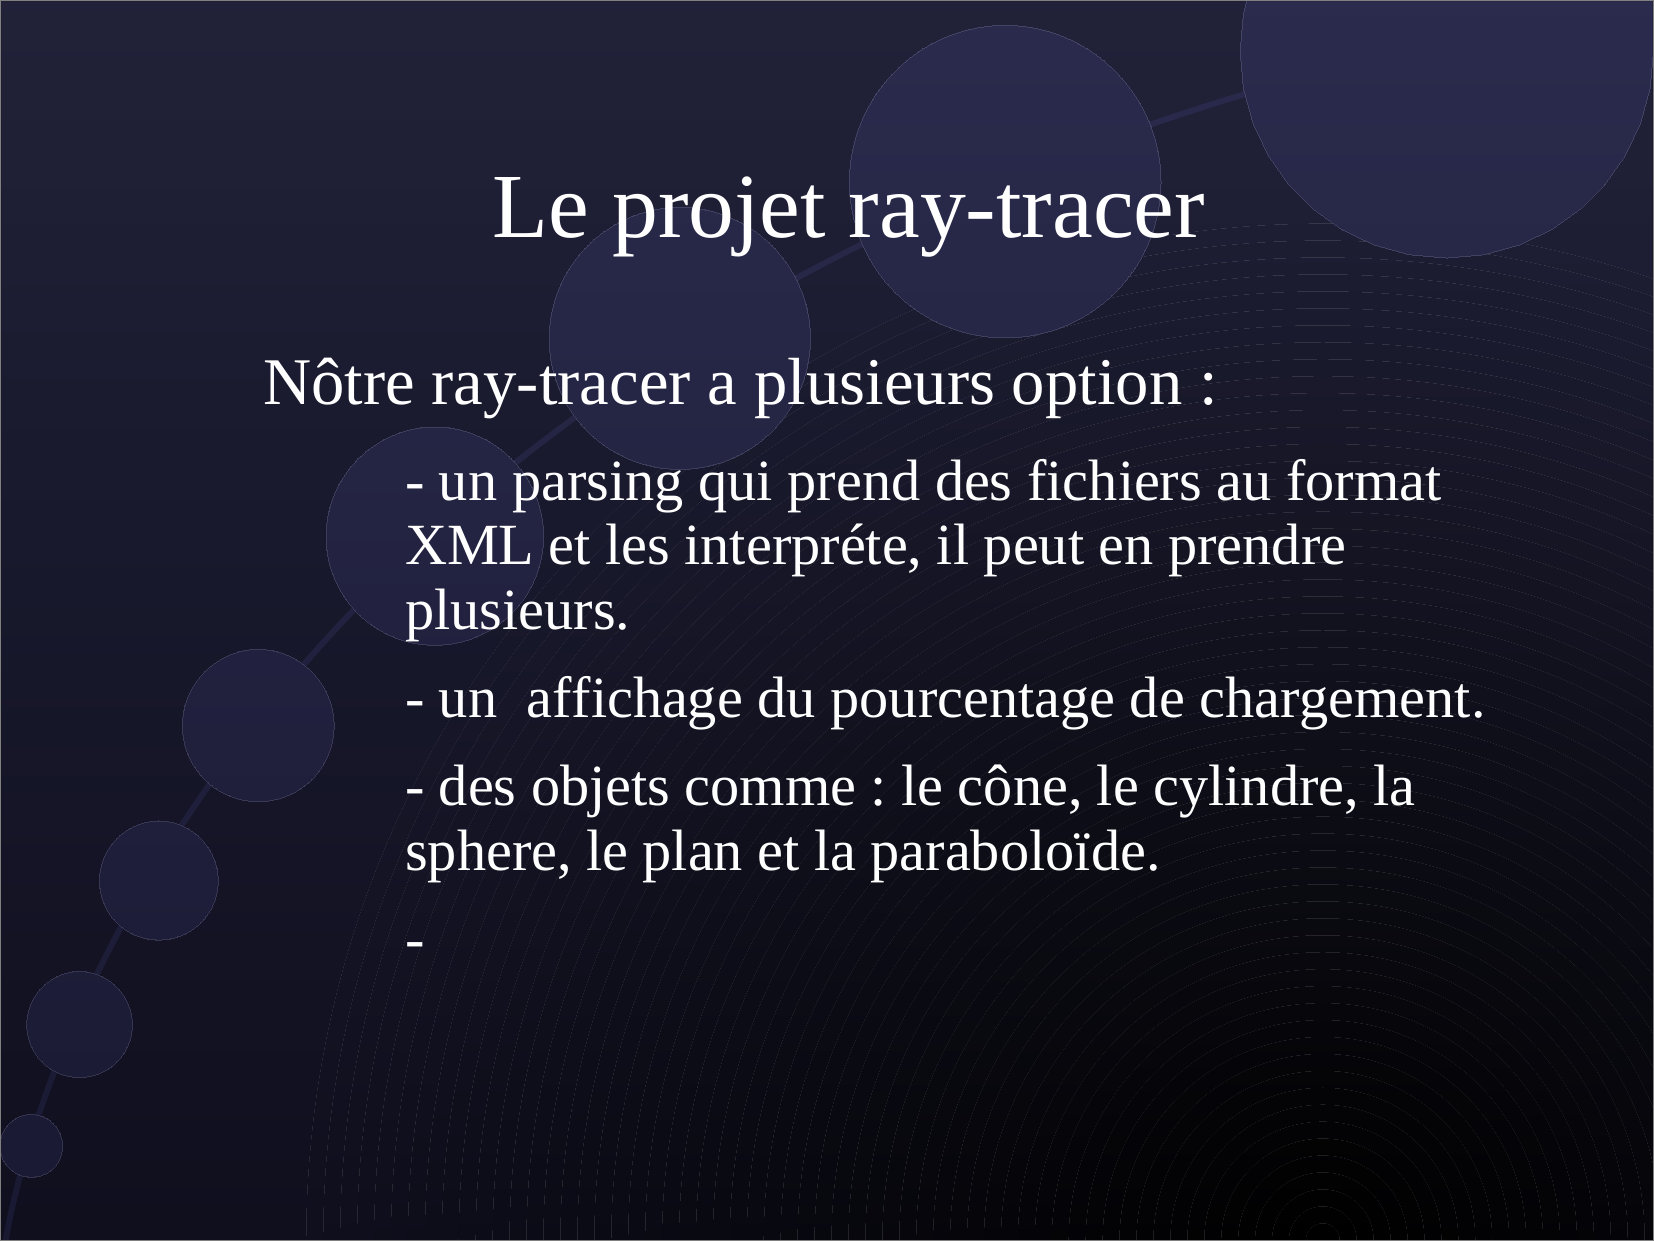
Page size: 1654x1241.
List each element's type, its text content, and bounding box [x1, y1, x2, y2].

title Le projet ray-tracer [121, 102, 1534, 310]
list Nôtre ray-tracer a plusieurs option : - un parsing qui prend des fichiers au format XML et les interpréte, il peut en prendre plusieurs. - un affichage du pourcentage de chargement. - des objets comme : le cône, le cylindre, la sphere, le plan et la paraboloïde. - [121, 344, 1534, 1065]
